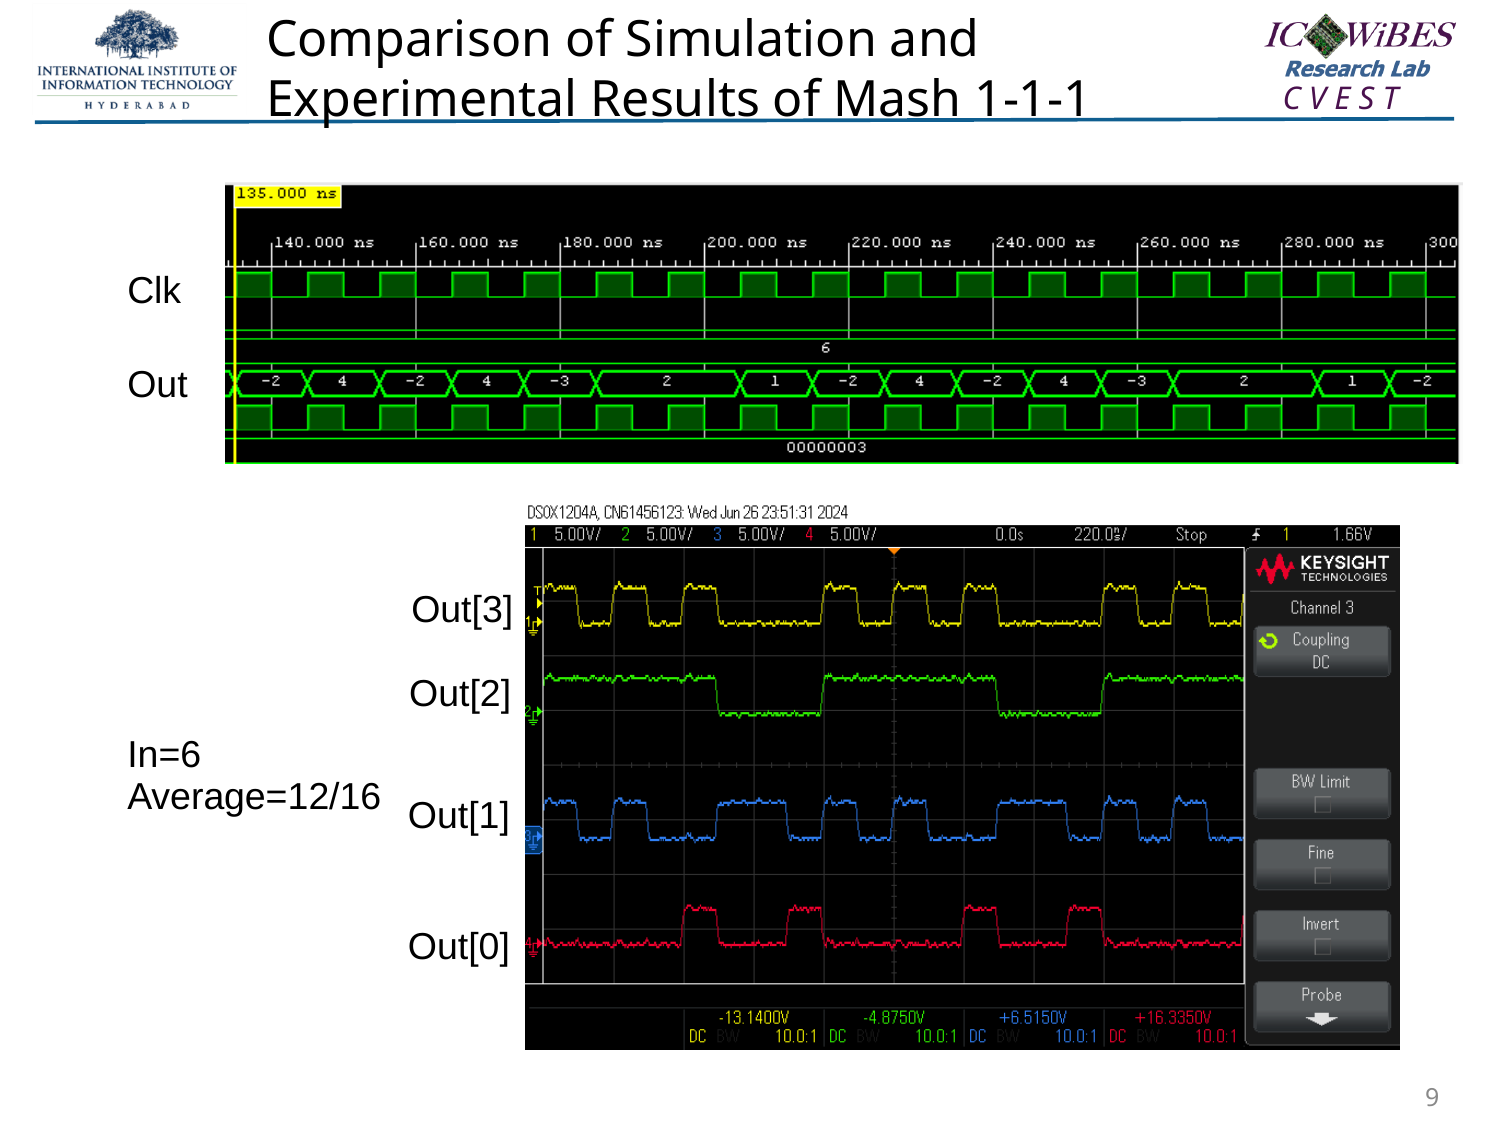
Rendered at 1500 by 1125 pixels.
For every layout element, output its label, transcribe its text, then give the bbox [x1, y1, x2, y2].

text_box Clk [112, 262, 197, 347]
text_box Out[3] [396, 580, 529, 638]
text_box Out[0] [393, 918, 526, 976]
title Comparison of Simulation and Experimental Results of Mash 1-1-1 [251, 23, 1195, 110]
text_box Out [112, 355, 203, 413]
text_box Out[2] [394, 665, 527, 722]
picture [1261, 12, 1458, 82]
slide_number <number> [1329, 1074, 1455, 1123]
picture [31, 2, 247, 115]
text_box In=6 Average=12/16 [112, 726, 397, 826]
picture [225, 181, 1463, 464]
text_box Out[1] [393, 787, 526, 845]
picture [525, 500, 1400, 1051]
